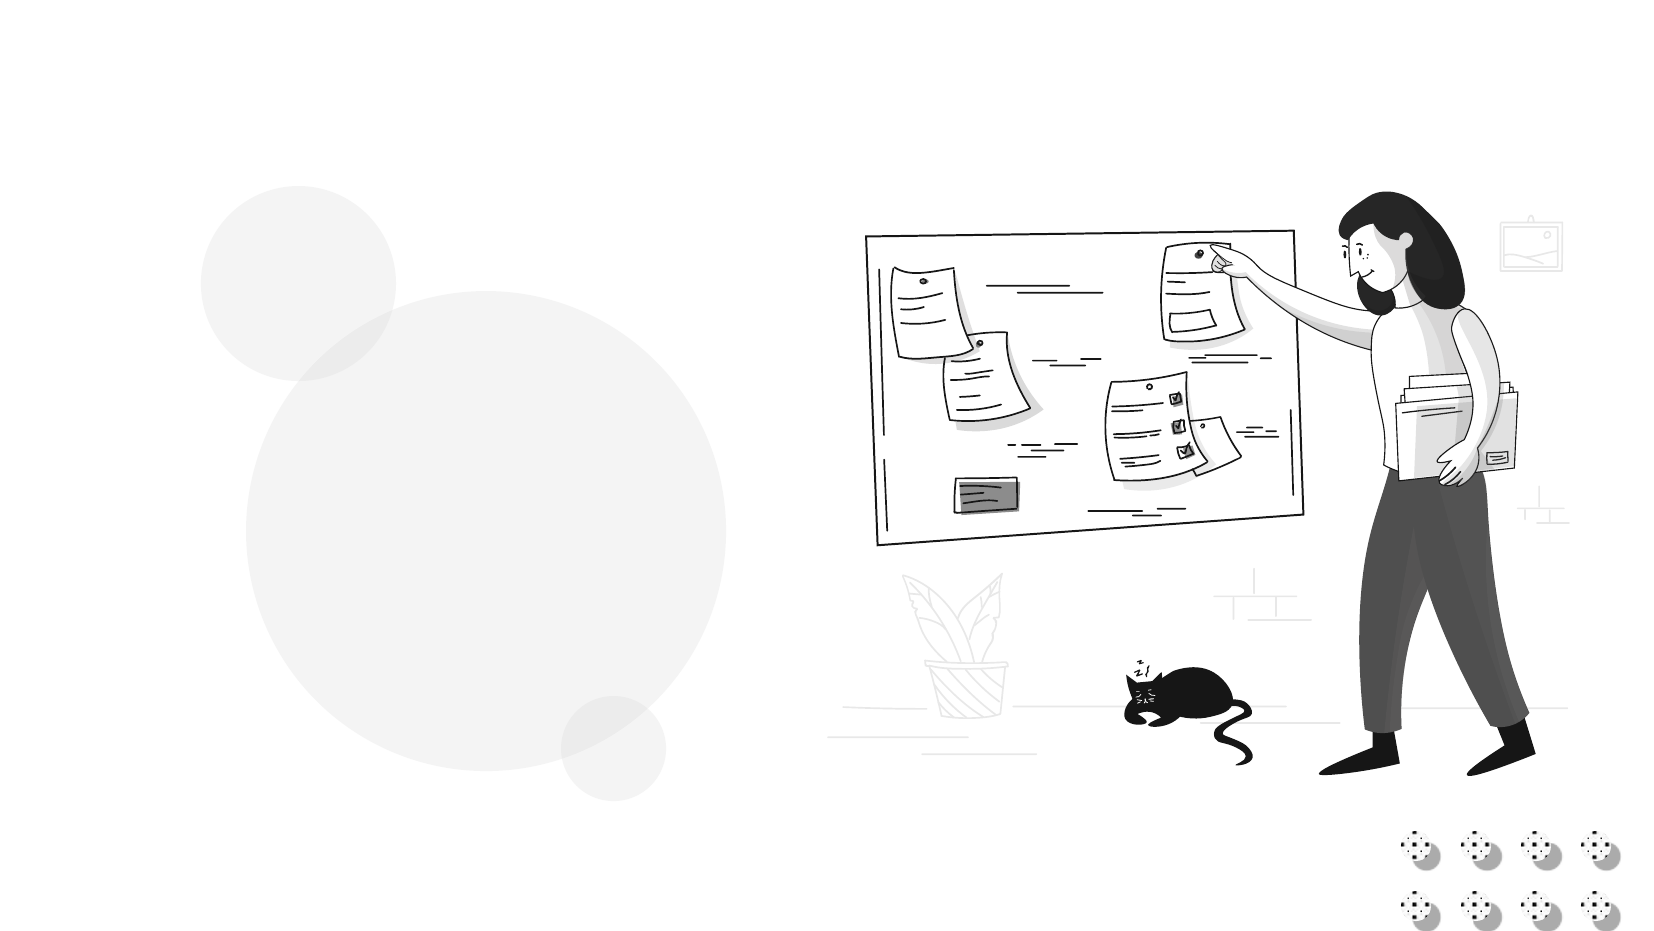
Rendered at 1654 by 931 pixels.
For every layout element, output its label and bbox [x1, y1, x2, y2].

picture [1400, 830, 1432, 862]
picture [1520, 890, 1552, 922]
picture [1581, 830, 1612, 862]
picture [1461, 890, 1492, 922]
picture [1460, 830, 1492, 862]
picture [1580, 890, 1612, 922]
picture [1400, 891, 1432, 922]
picture [1520, 831, 1552, 862]
